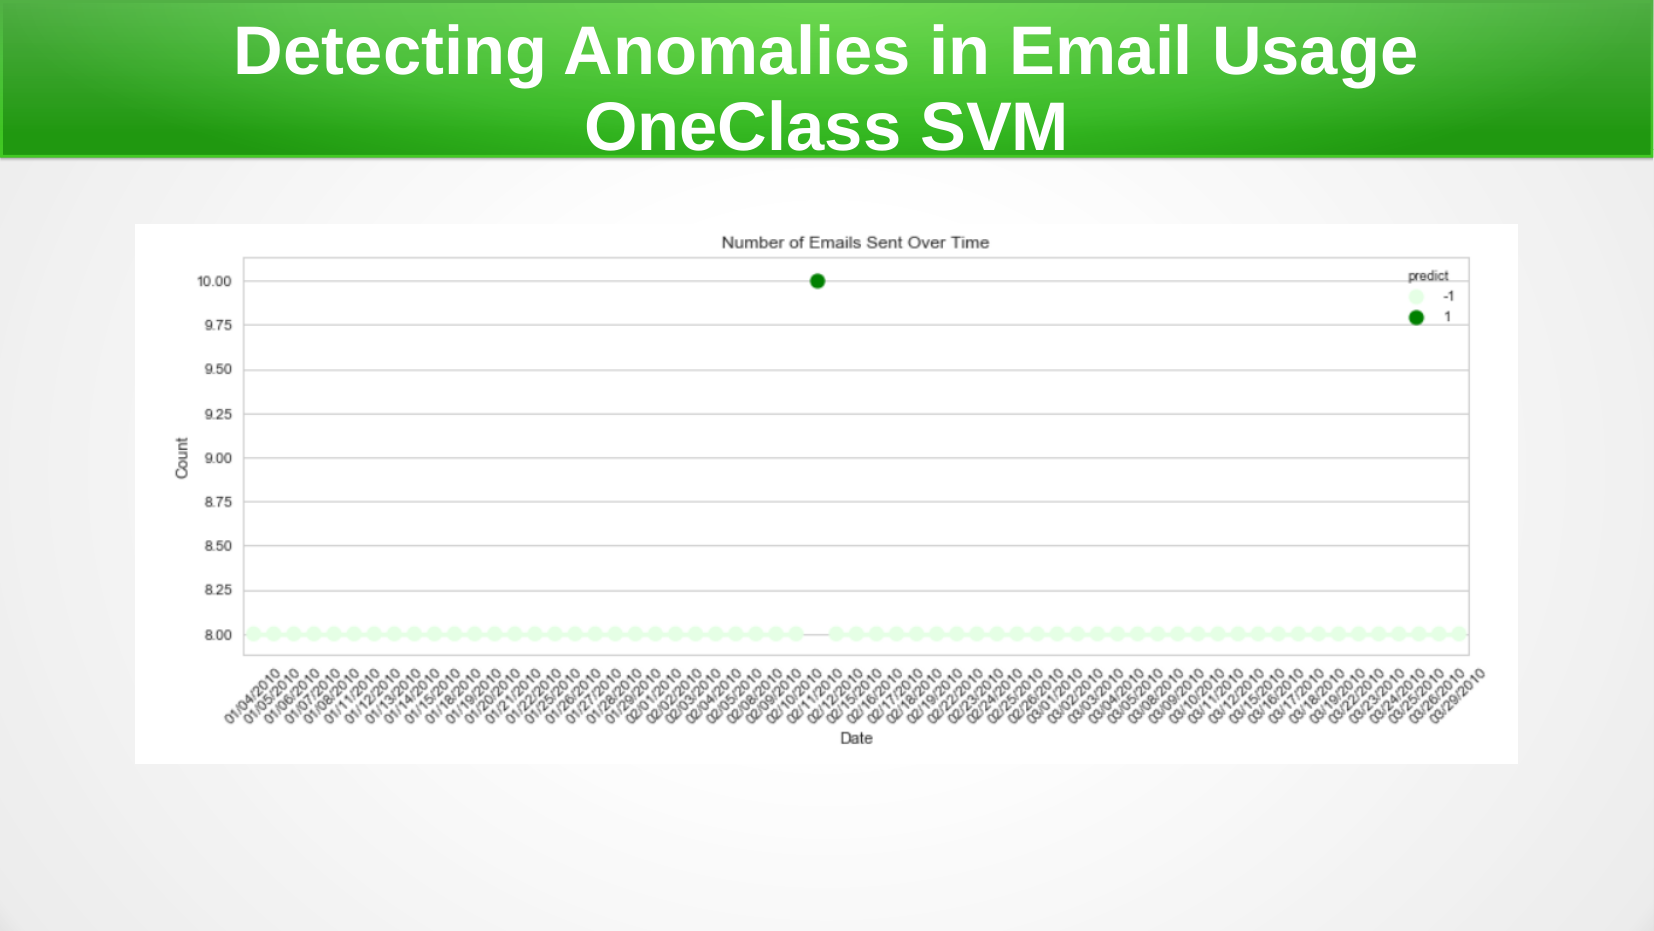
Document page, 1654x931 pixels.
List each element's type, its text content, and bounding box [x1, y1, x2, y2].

title Detecting Anomalies in Email Usage OneClass SVM [82, 11, 1571, 166]
picture [135, 224, 1518, 764]
